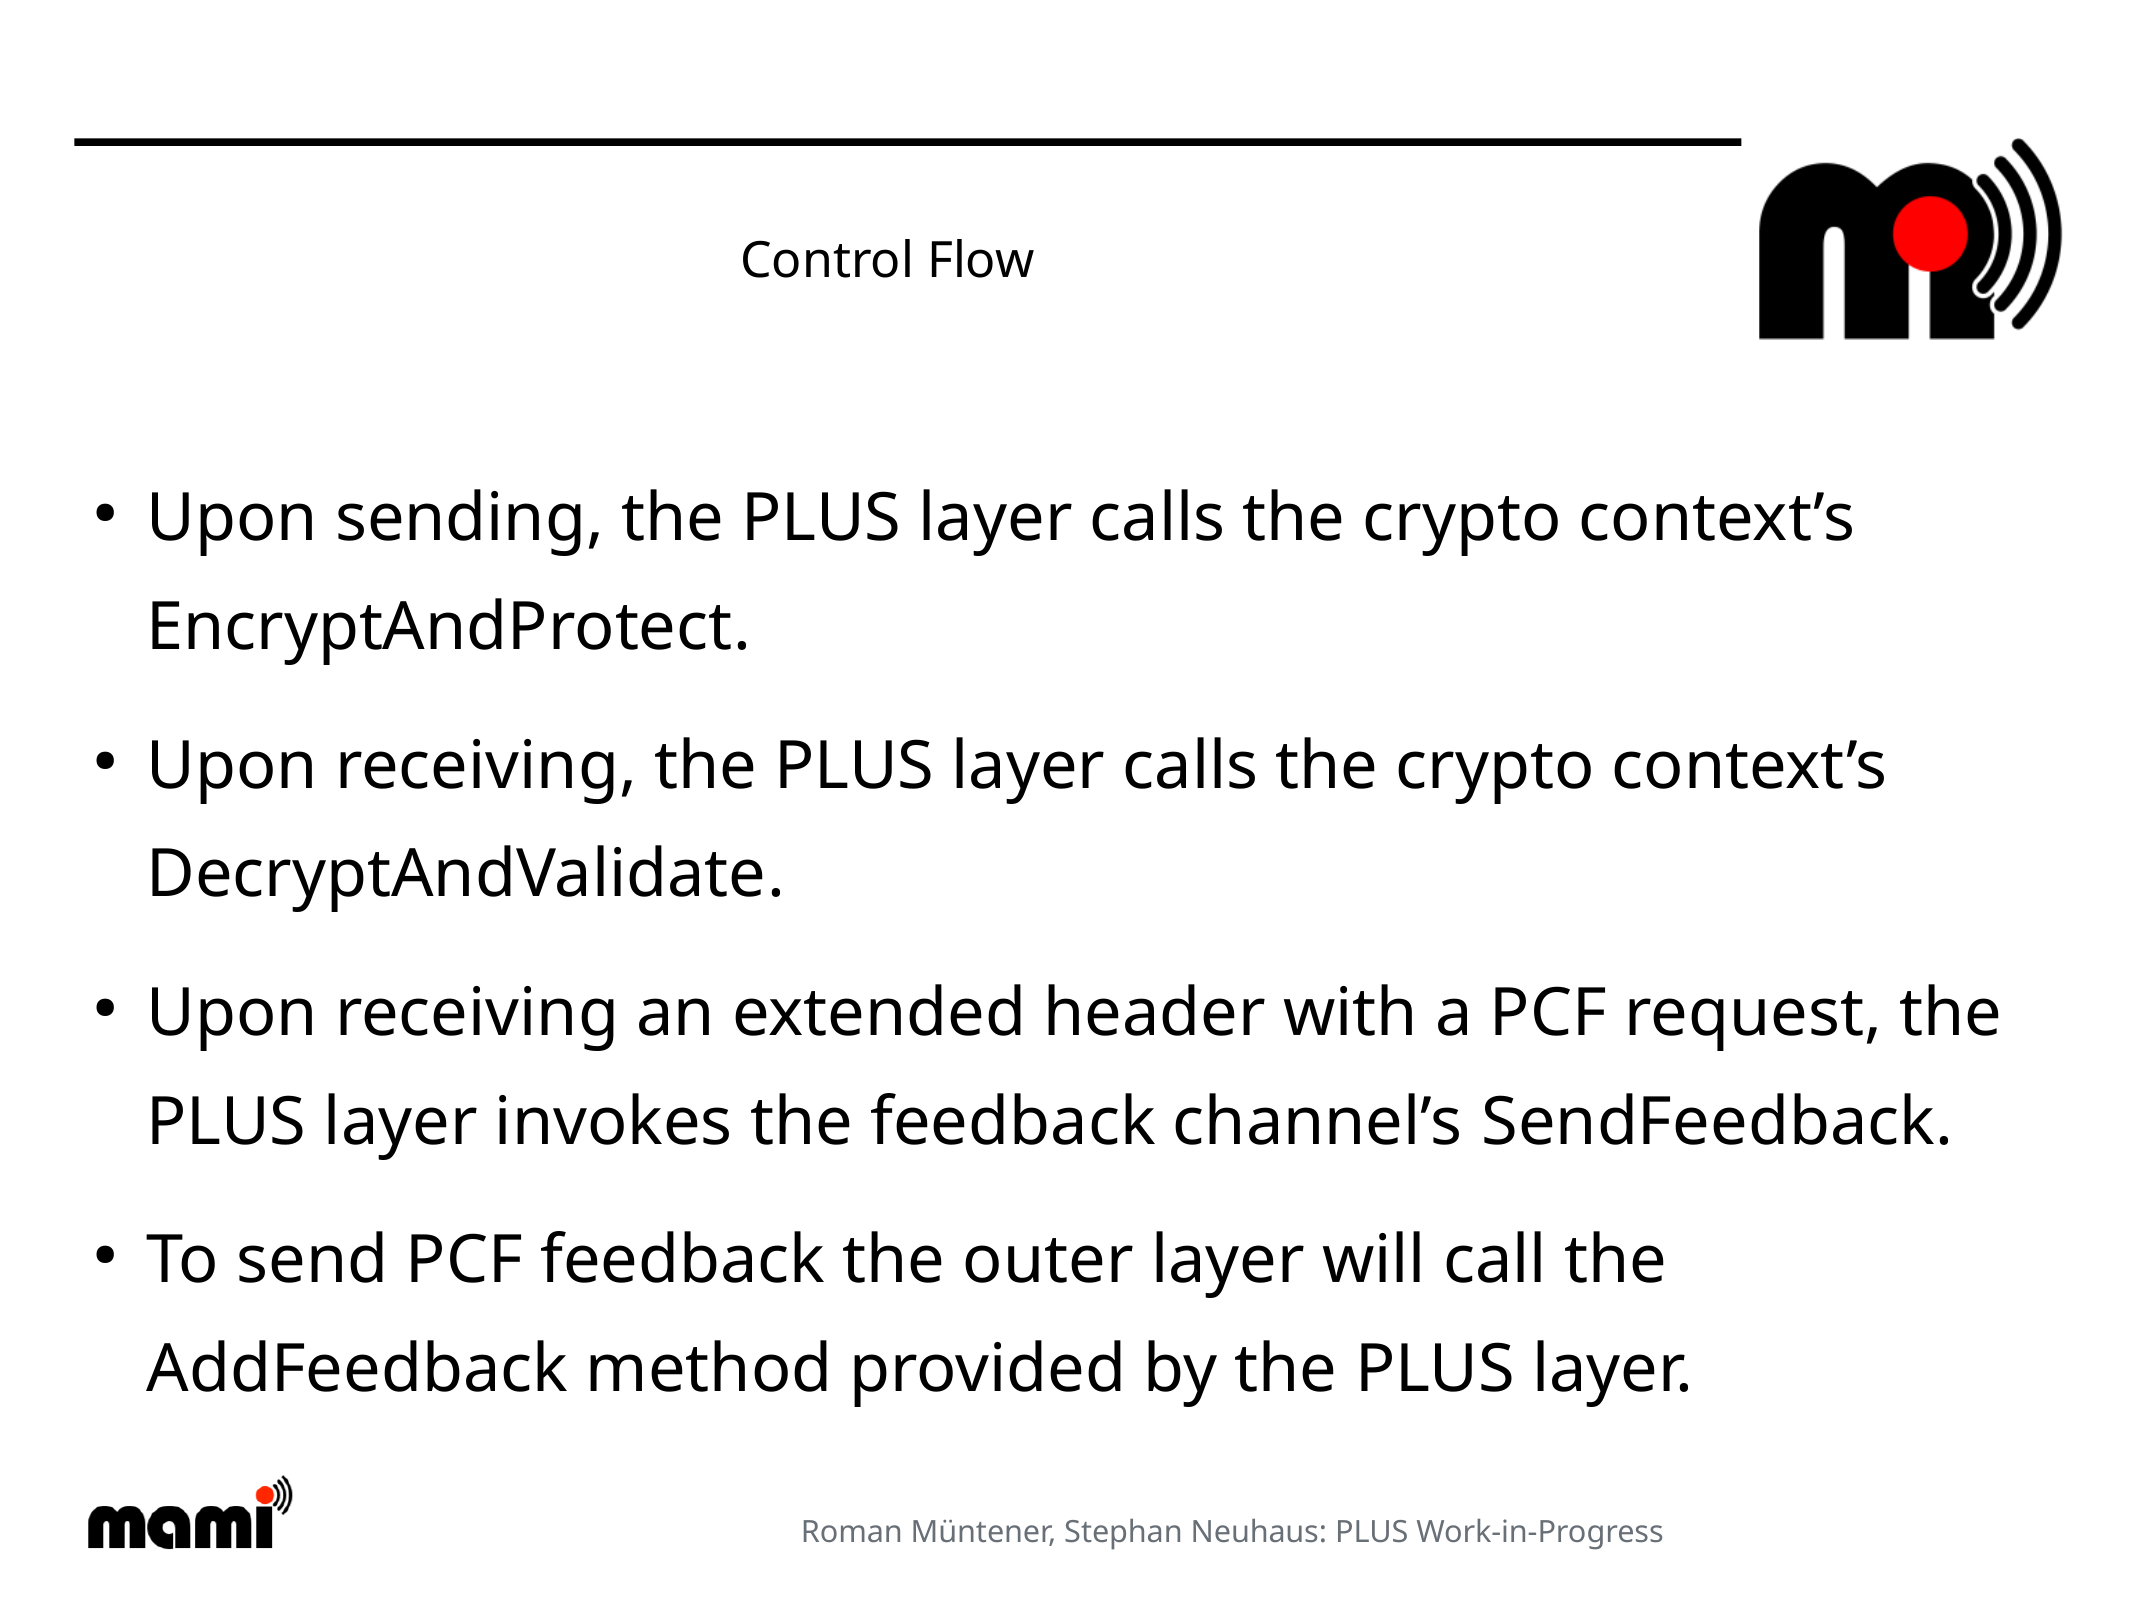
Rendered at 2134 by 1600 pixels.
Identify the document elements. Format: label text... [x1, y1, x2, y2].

picture [86, 1473, 294, 1552]
picture [1758, 138, 2065, 340]
list Upon sending, the PLUS layer calls the crypto context’s EncryptAndProtect. Upon receiving, the PLUS layer calls the crypto context’s DecryptAndValidate. Upon receiving an extended header with a PCF request, the PLUS layer invokes the feedback channel’s SendFeedback. To send PCF feedback the outer layer will call the AddFeedback method provided by the PLUS layer. [75, 451, 2053, 1462]
title Control Flow [75, 144, 1700, 372]
